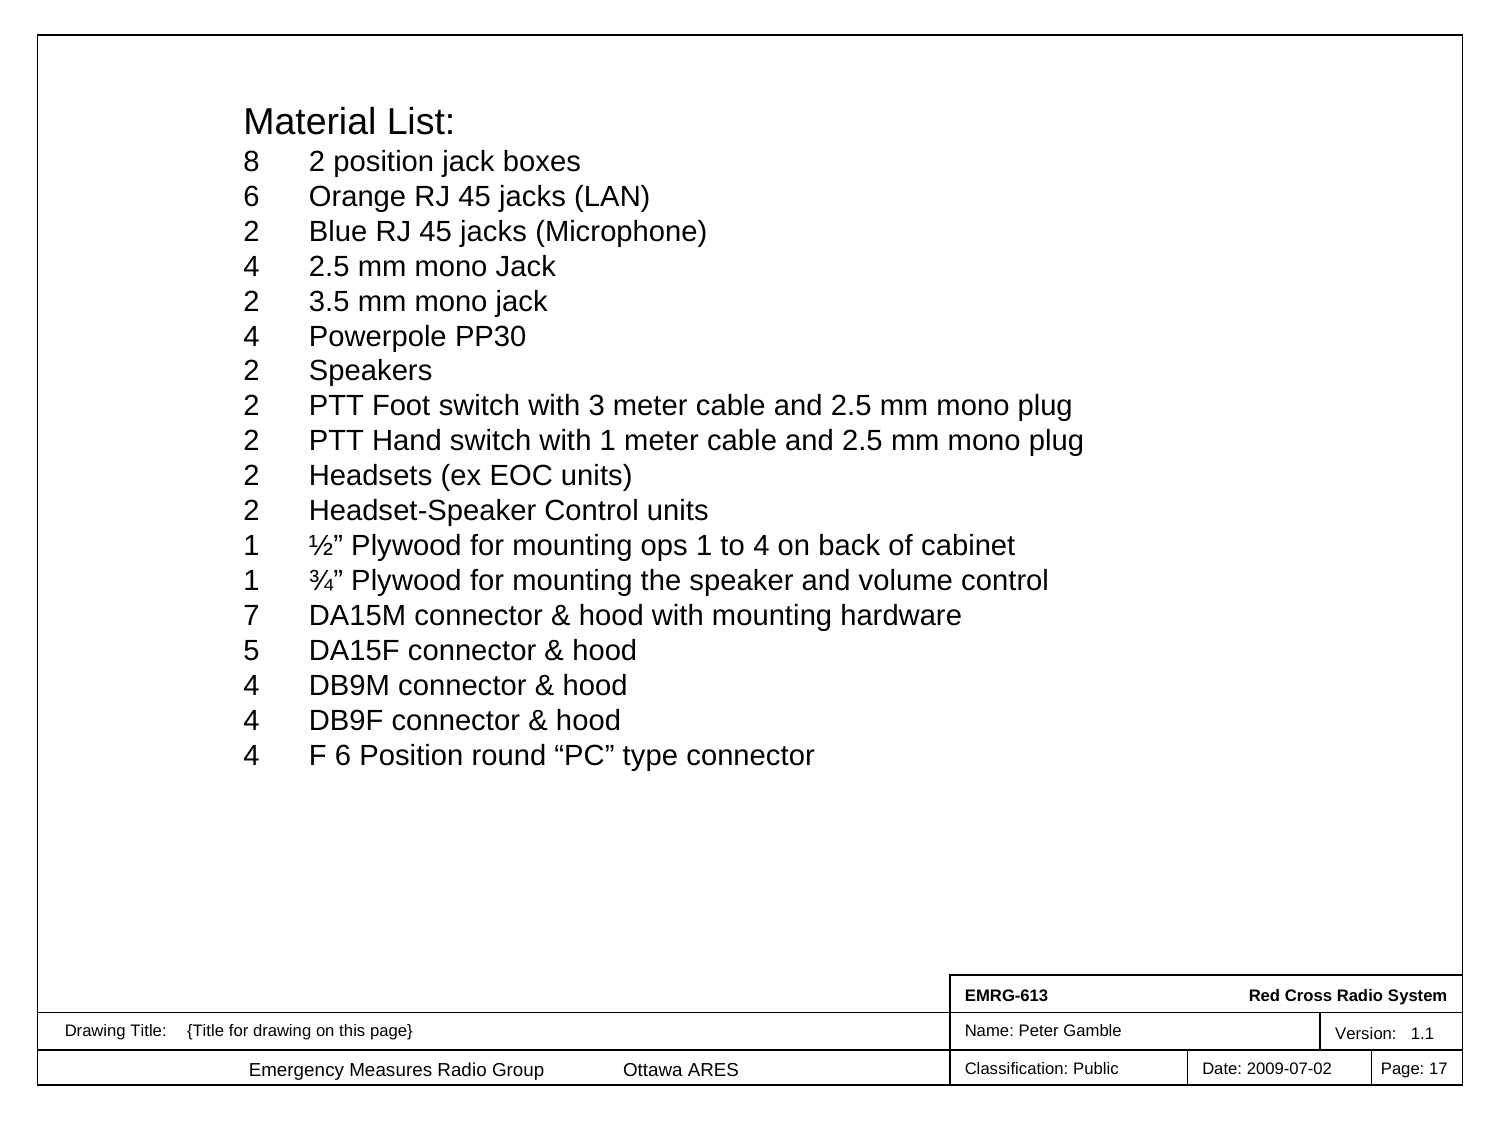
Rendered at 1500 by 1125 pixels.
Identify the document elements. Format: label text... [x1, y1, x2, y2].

text_box {Title for drawing on this page} [172, 1012, 938, 1048]
text_box Emergency Measures Radio Group Ottawa ARES [50, 1049, 938, 1086]
text_box Page: <number> [1362, 1049, 1463, 1086]
text_box Material List: 8 2 position jack boxes 6 Orange RJ 45 jacks (LAN) 2 Blue RJ 45 jacks (Microphone) 4 2.5 mm mono Jack 2 3.5 mm mono jack 4 Powerpole PP30 2 Speakers 2 PTT Foot switch with 3 meter cable and 2.5 mm mono plug 2 PTT Hand switch with 1 meter cable and 2.5 mm mono plug 2 Headsets (ex EOC units) 2 Headset-Speaker Control units 1 ½” Plywood for mounting ops 1 to 4 on back of cabinet 1 ¾” Plywood for mounting the speaker and volume control 7 DA15M connector & hood with mounting hardware 5 DA15F connector & hood 4 DB9M connector & hood 4 DB9F connector & hood 4 F 6 Position round “PC” type connector [228, 89, 1198, 849]
